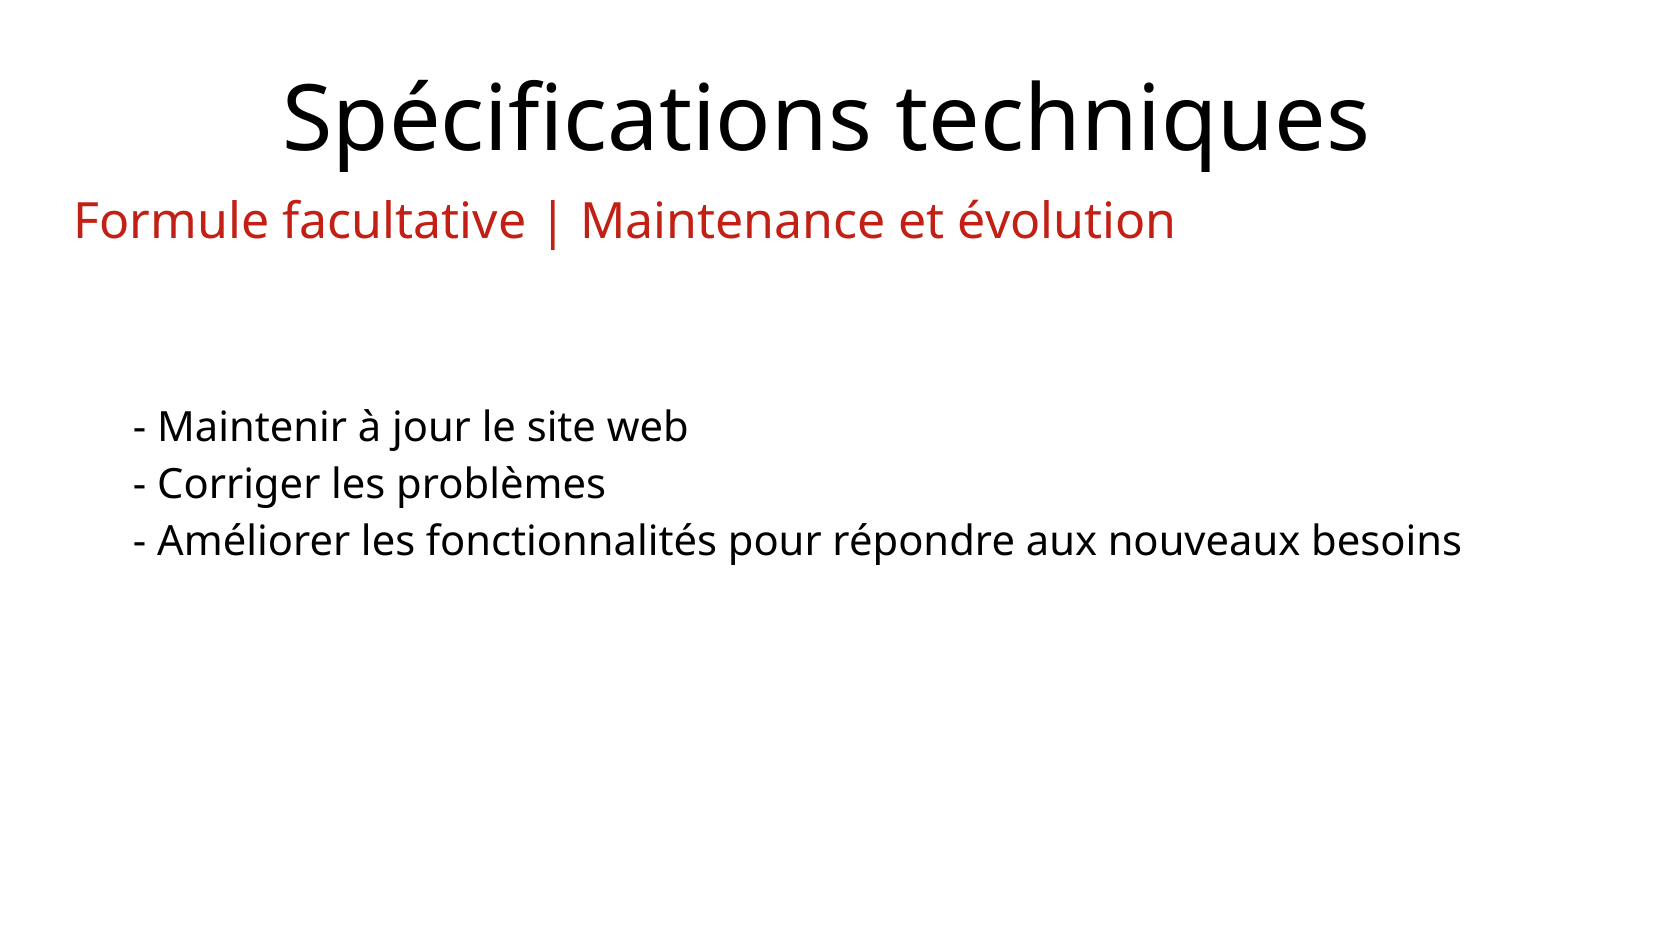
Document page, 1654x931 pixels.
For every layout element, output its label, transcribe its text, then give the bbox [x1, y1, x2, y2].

text_box - Maintenir à jour le site web - Corriger les problèmes - Améliorer les fonctionnalités pour répondre aux nouveaux besoins [118, 389, 1536, 557]
text_box Formule facultative | Maintenance et évolution [59, 177, 1241, 253]
title Spécifications techniques [82, 37, 1571, 193]
